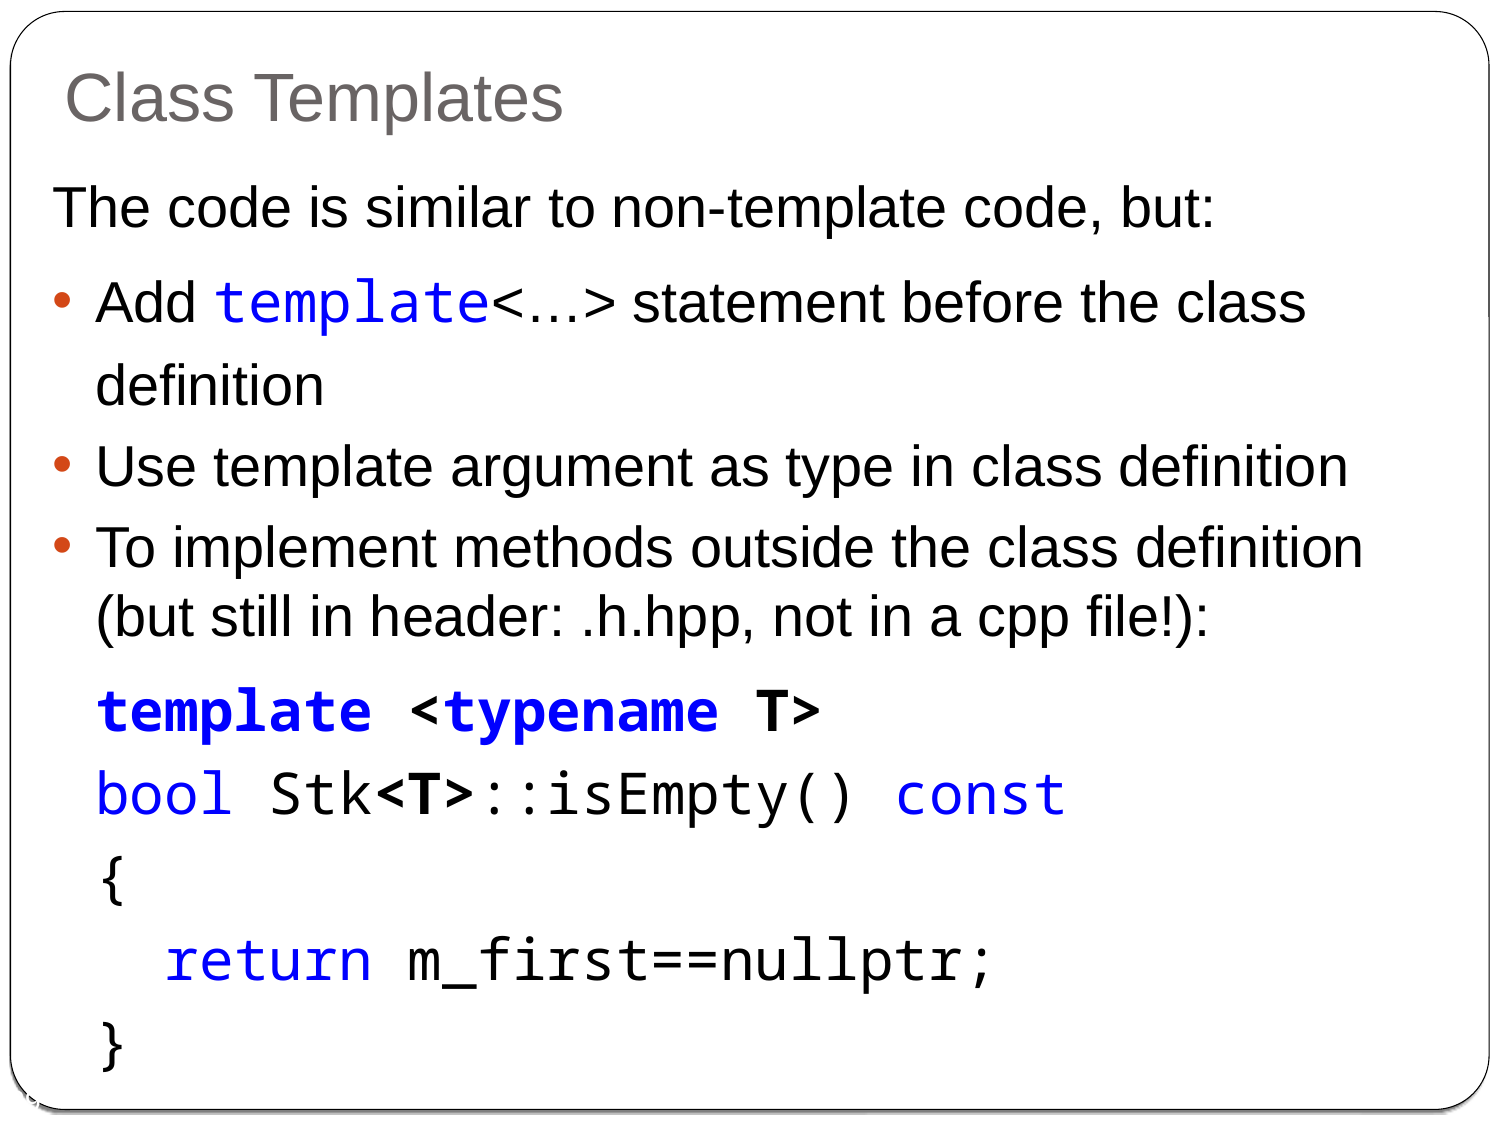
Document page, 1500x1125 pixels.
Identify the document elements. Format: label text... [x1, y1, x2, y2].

title Class Templates [50, 45, 1450, 150]
slide_number <number> [0, 1074, 50, 1125]
list The code is similar to non-template code, but: Add template<…> statement before the class definition Use template argument as type in class definition To implement methods outside the class definition (but still in header: .h.hpp, not in a cpp file!): template <typename T> bool Stk<T>::isEmpty() const { return m_first==nullptr; } [37, 162, 1463, 1088]
